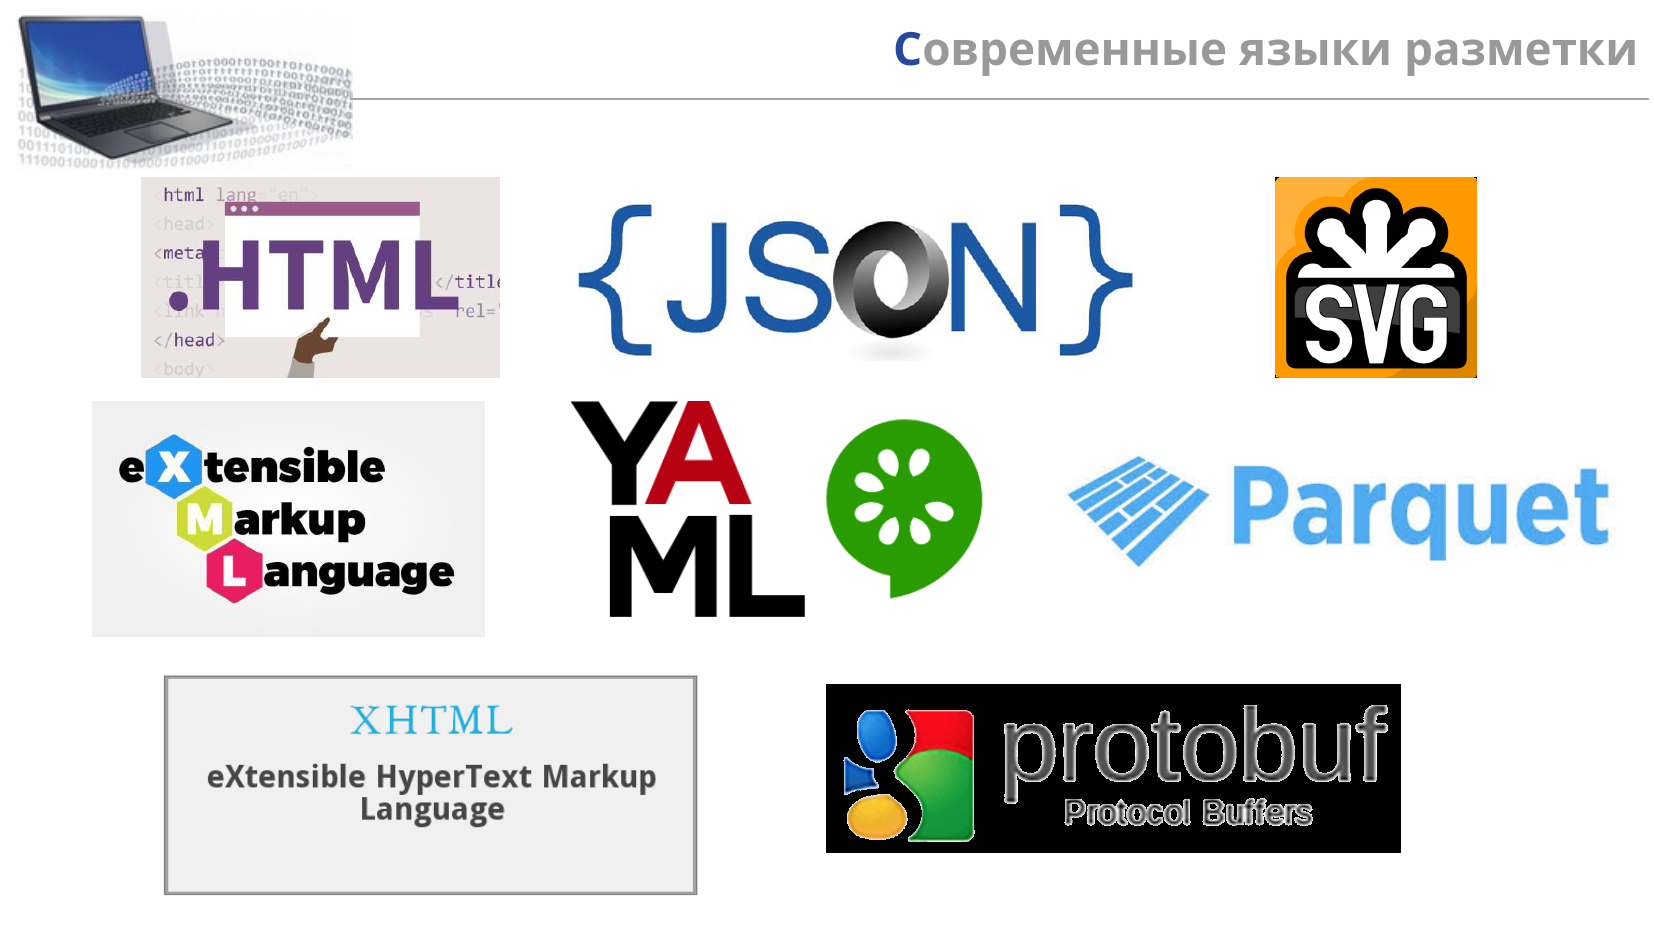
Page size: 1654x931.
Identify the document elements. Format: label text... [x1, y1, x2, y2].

title Современные языки разметки [318, 0, 1654, 101]
picture [571, 401, 1004, 618]
picture [1055, 436, 1619, 577]
picture [141, 177, 500, 378]
picture [148, 666, 709, 910]
picture [1275, 177, 1477, 378]
picture [578, 200, 1134, 361]
picture [92, 401, 485, 637]
picture [16, 14, 353, 171]
picture [826, 684, 1401, 853]
